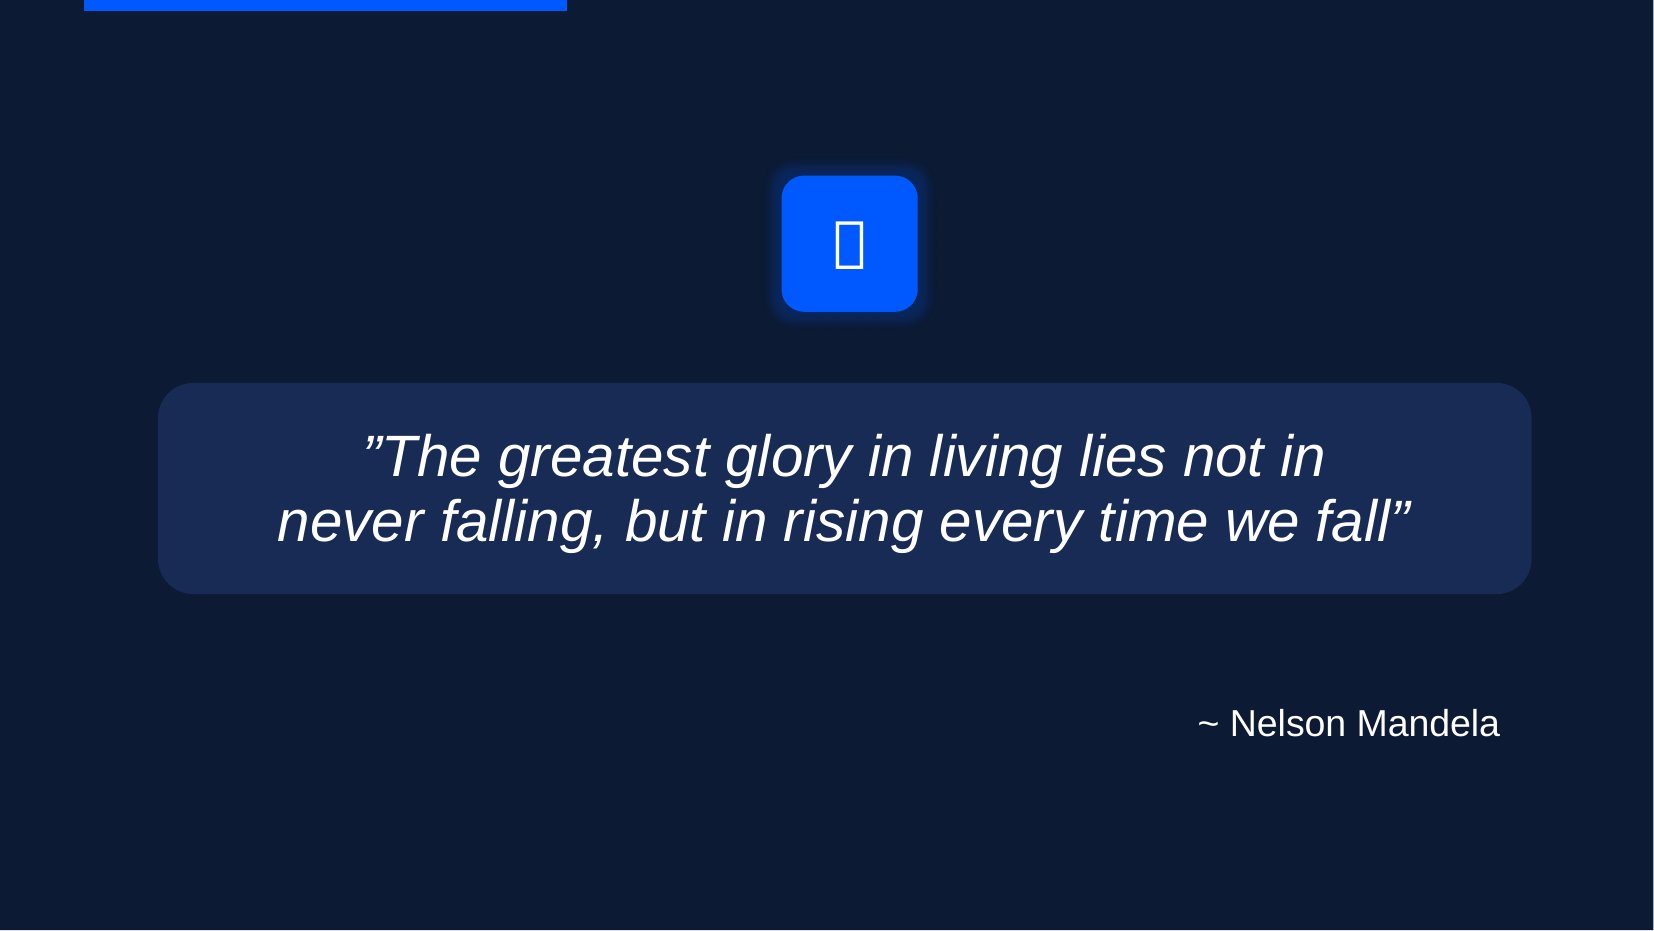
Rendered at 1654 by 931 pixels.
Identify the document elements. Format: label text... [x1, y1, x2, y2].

text_box  [781, 175, 918, 312]
subtitle ~ Nelson Mandela [900, 652, 1501, 796]
text_box ”The greatest glory in living lies not in never falling, but in rising every time we fall” [157, 382, 1532, 595]
